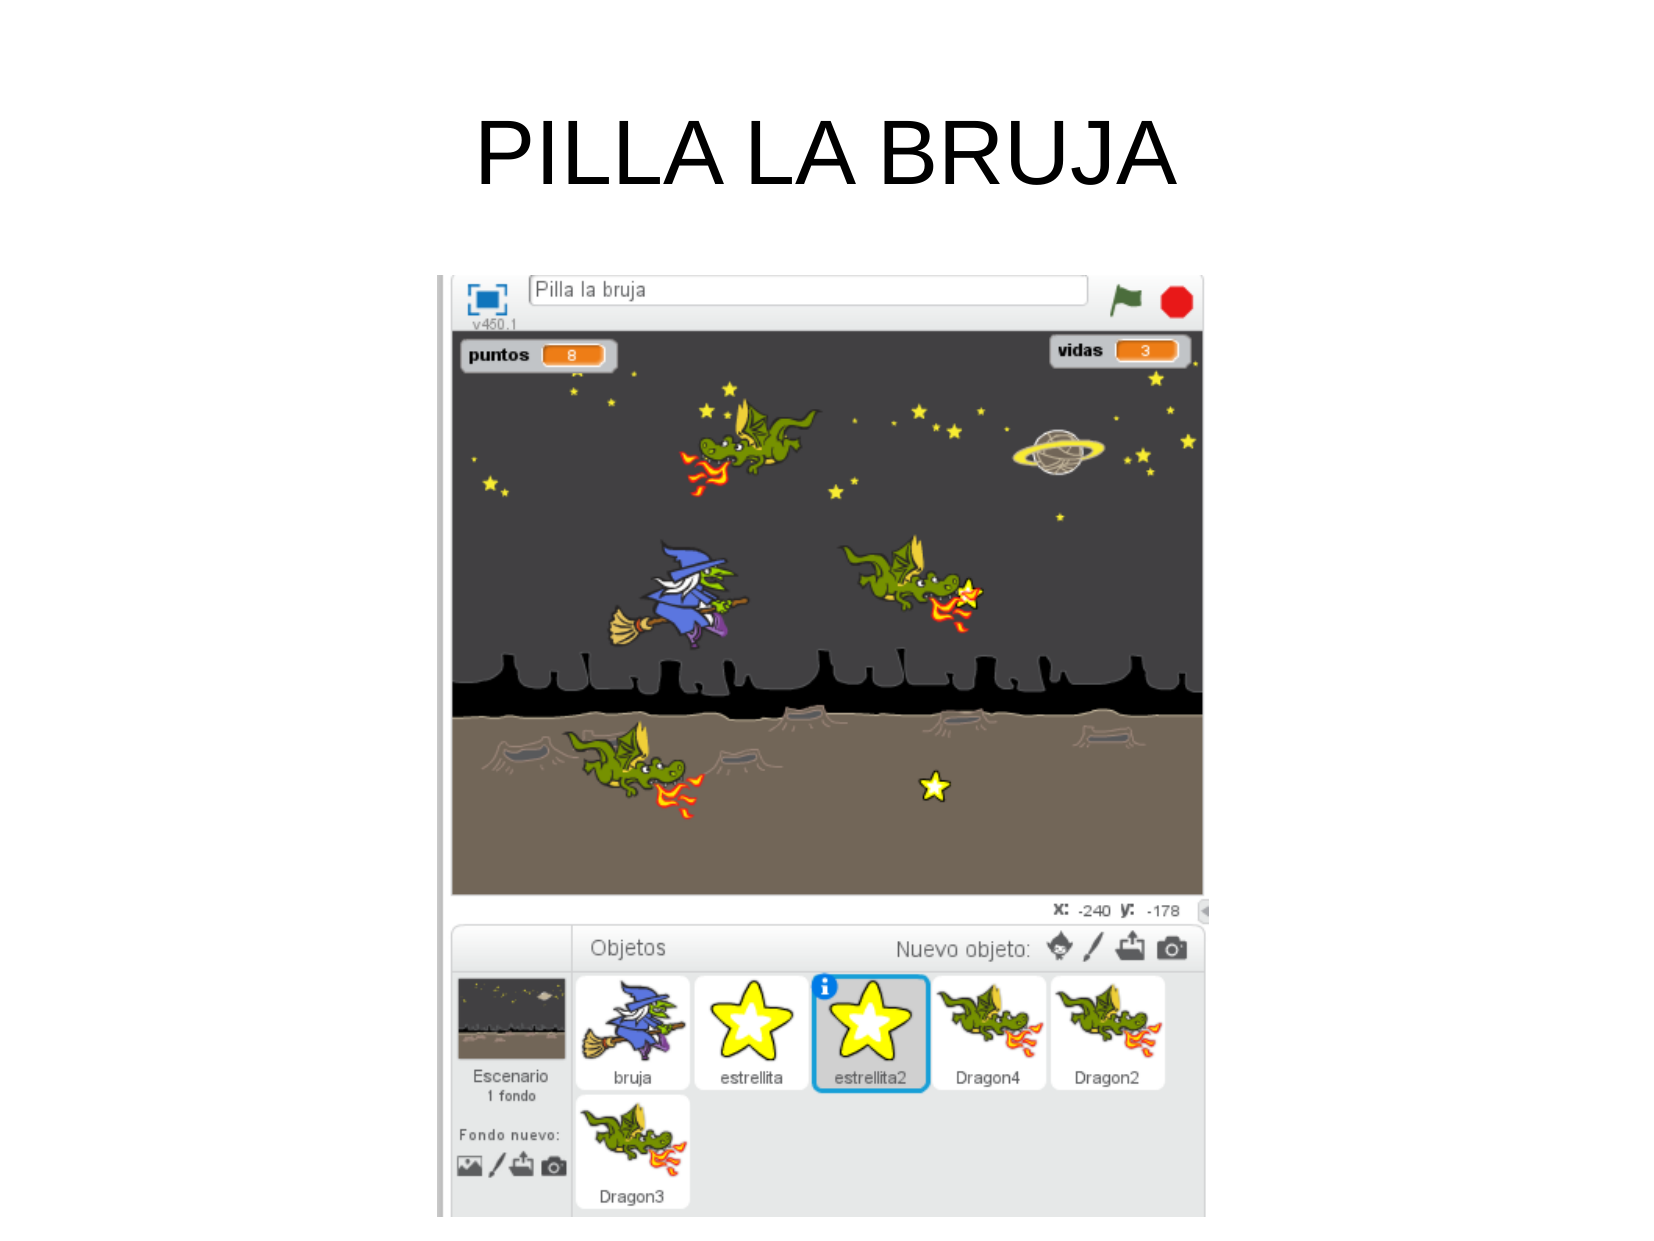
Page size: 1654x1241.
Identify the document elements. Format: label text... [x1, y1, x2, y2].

title PILLA LA BRUJA [82, 49, 1571, 257]
picture [437, 275, 1209, 1217]
